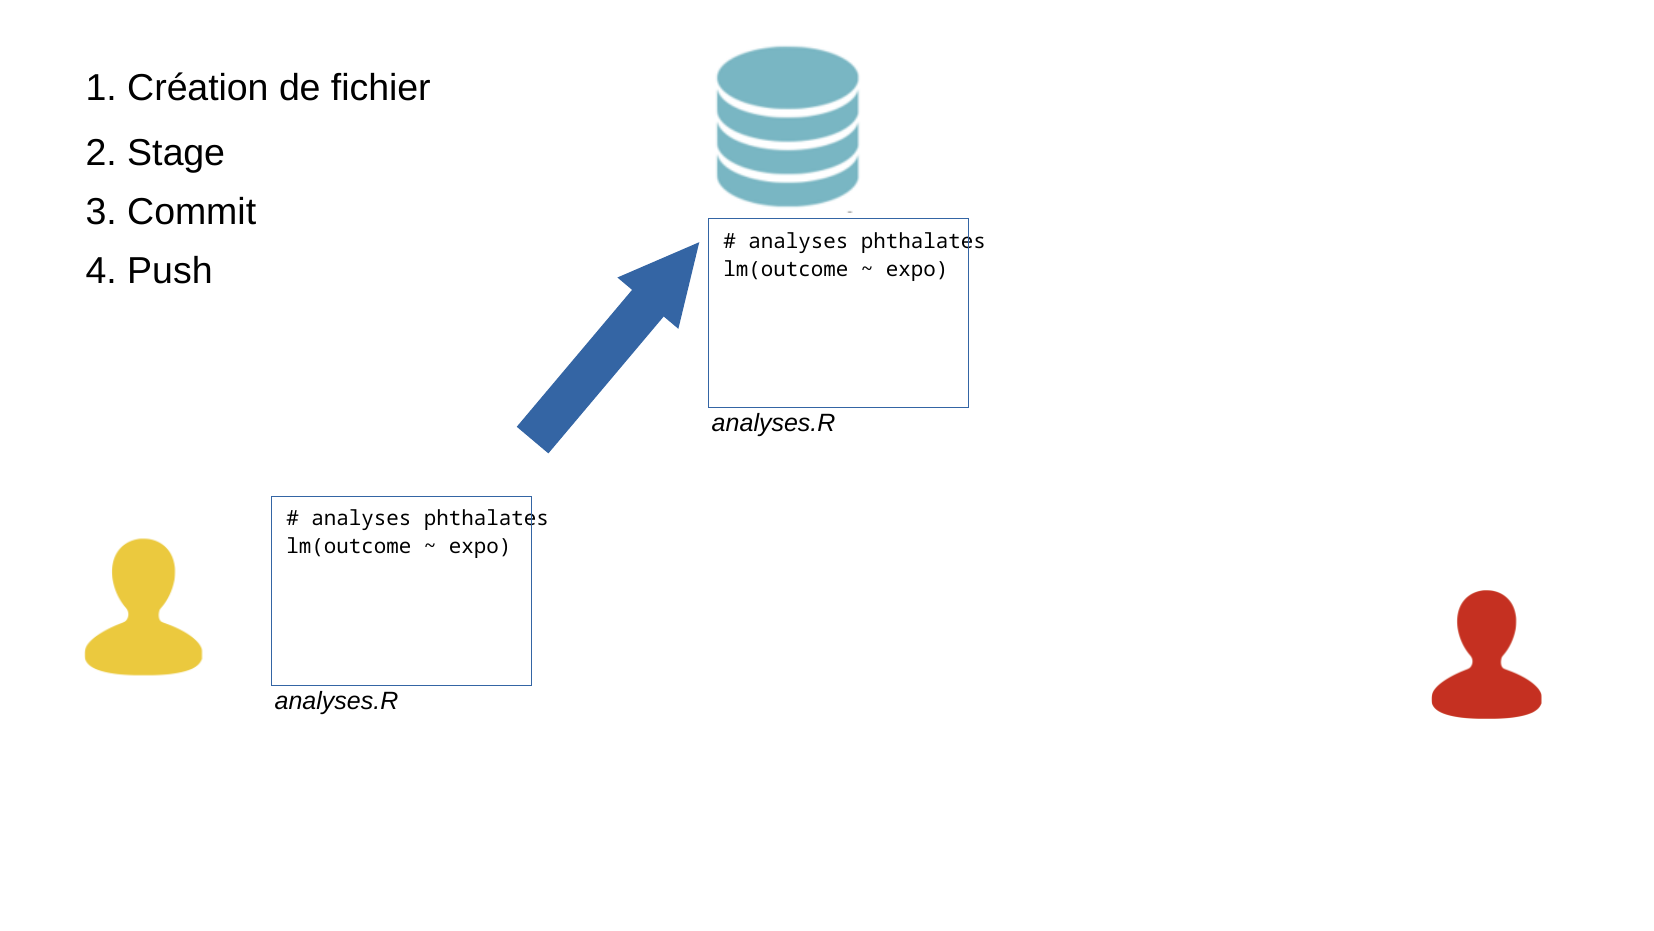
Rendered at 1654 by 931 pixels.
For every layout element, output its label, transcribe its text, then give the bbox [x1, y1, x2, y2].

text_box analyses.R [259, 679, 414, 722]
text_box 1. Création de fichier [70, 59, 446, 116]
text_box # analyses phthalates lm(outcome ~ expo) [709, 219, 968, 289]
text_box analyses.R [696, 401, 851, 445]
text_box 2. Stage [70, 124, 241, 181]
text_box # analyses phthalates lm(outcome ~ expo) [272, 497, 531, 566]
text_box # analyses phthalates lm(outcome ~ expo) [532, 496, 638, 566]
text_box # analyses phthalates lm(outcome ~ expo) [969, 218, 1075, 289]
picture [1429, 584, 1548, 721]
picture [82, 531, 209, 683]
text_box 3. Commit [70, 183, 272, 240]
picture [694, 36, 875, 213]
text_box 4. Push [70, 242, 228, 299]
